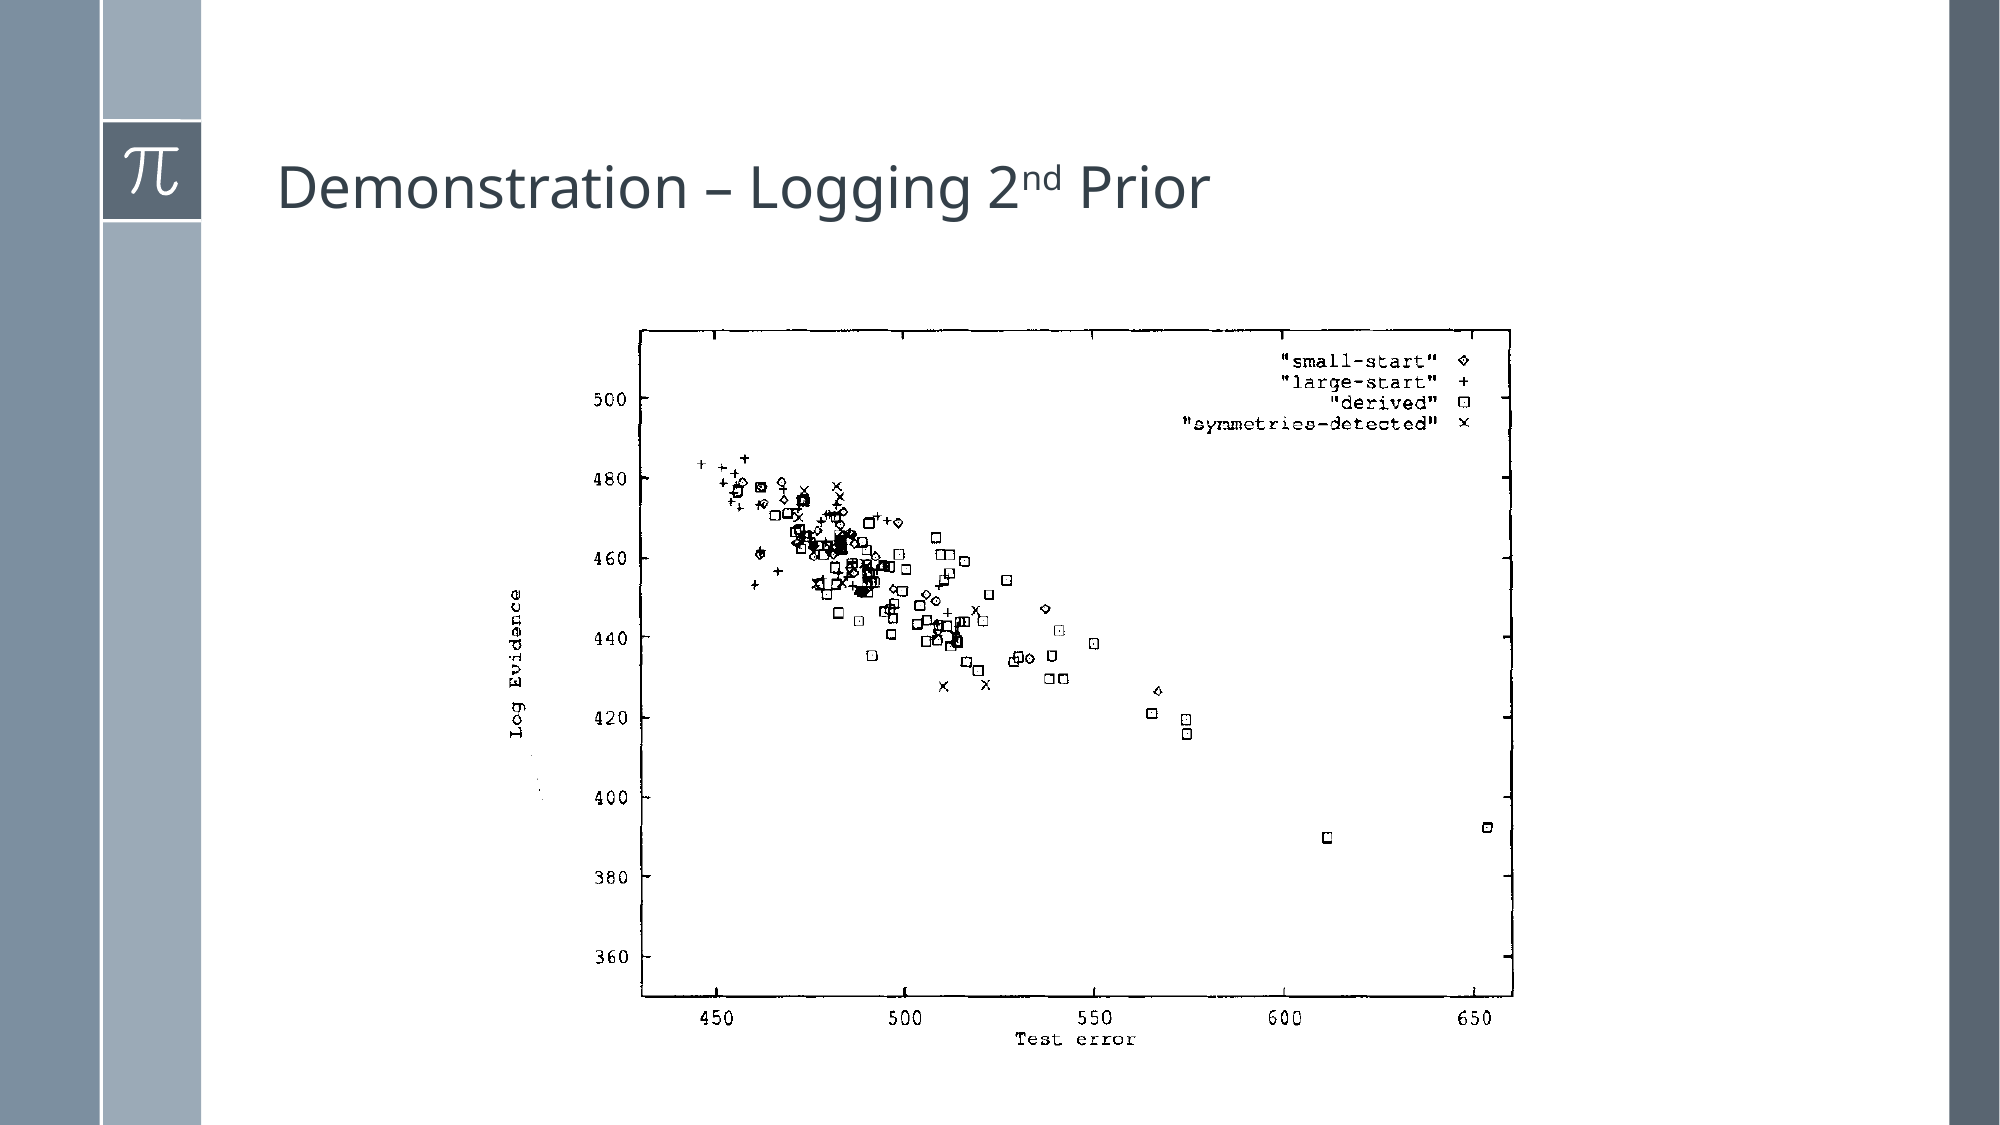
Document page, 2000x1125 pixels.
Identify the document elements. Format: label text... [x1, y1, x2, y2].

text_box Demonstration – Logging 2nd Prior [261, 29, 1867, 233]
picture [490, 311, 1561, 1066]
